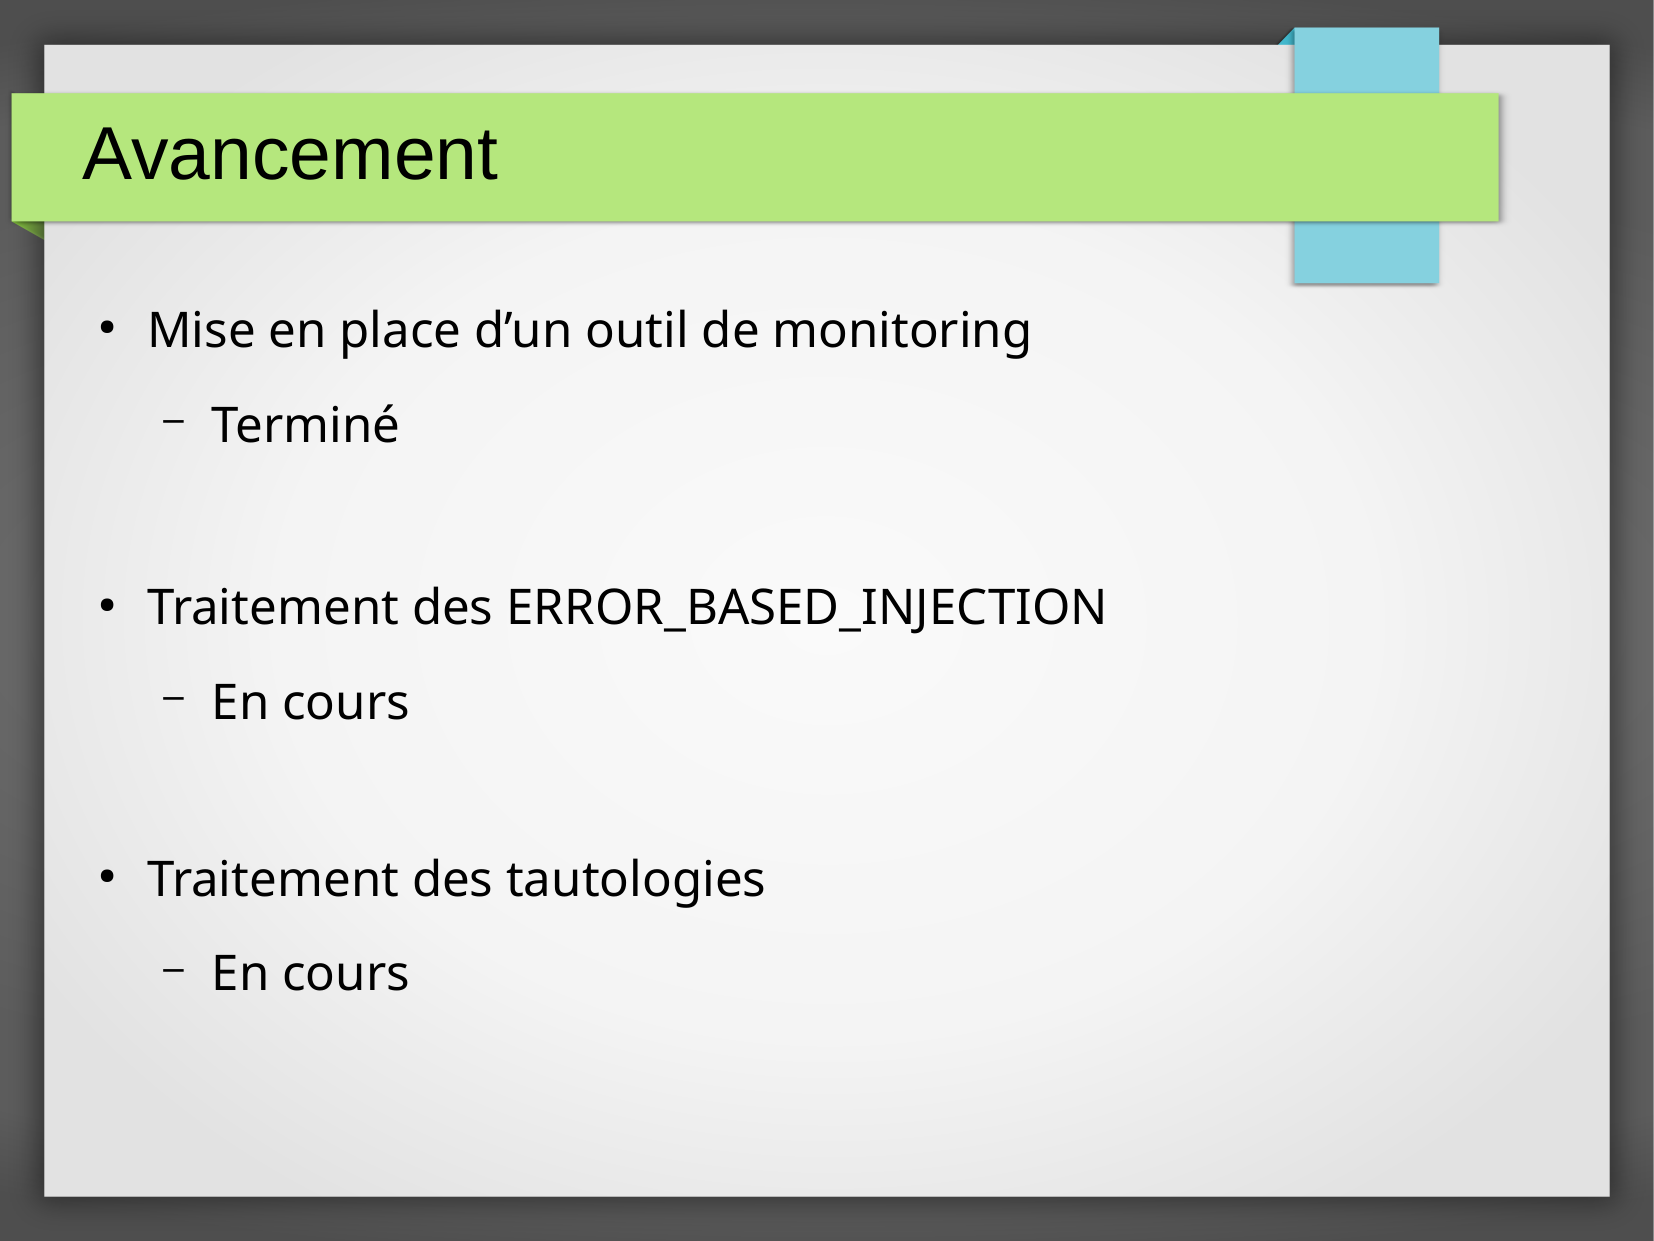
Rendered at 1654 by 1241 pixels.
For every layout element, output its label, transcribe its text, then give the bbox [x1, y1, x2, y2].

picture [0, 0, 1654, 1241]
title Avancement [82, 94, 1264, 213]
list Mise en place d’un outil de monitoring Terminé Traitement des ERROR_BASED_INJECTION En cours Traitement des tautologies En cours [82, 295, 1571, 1015]
